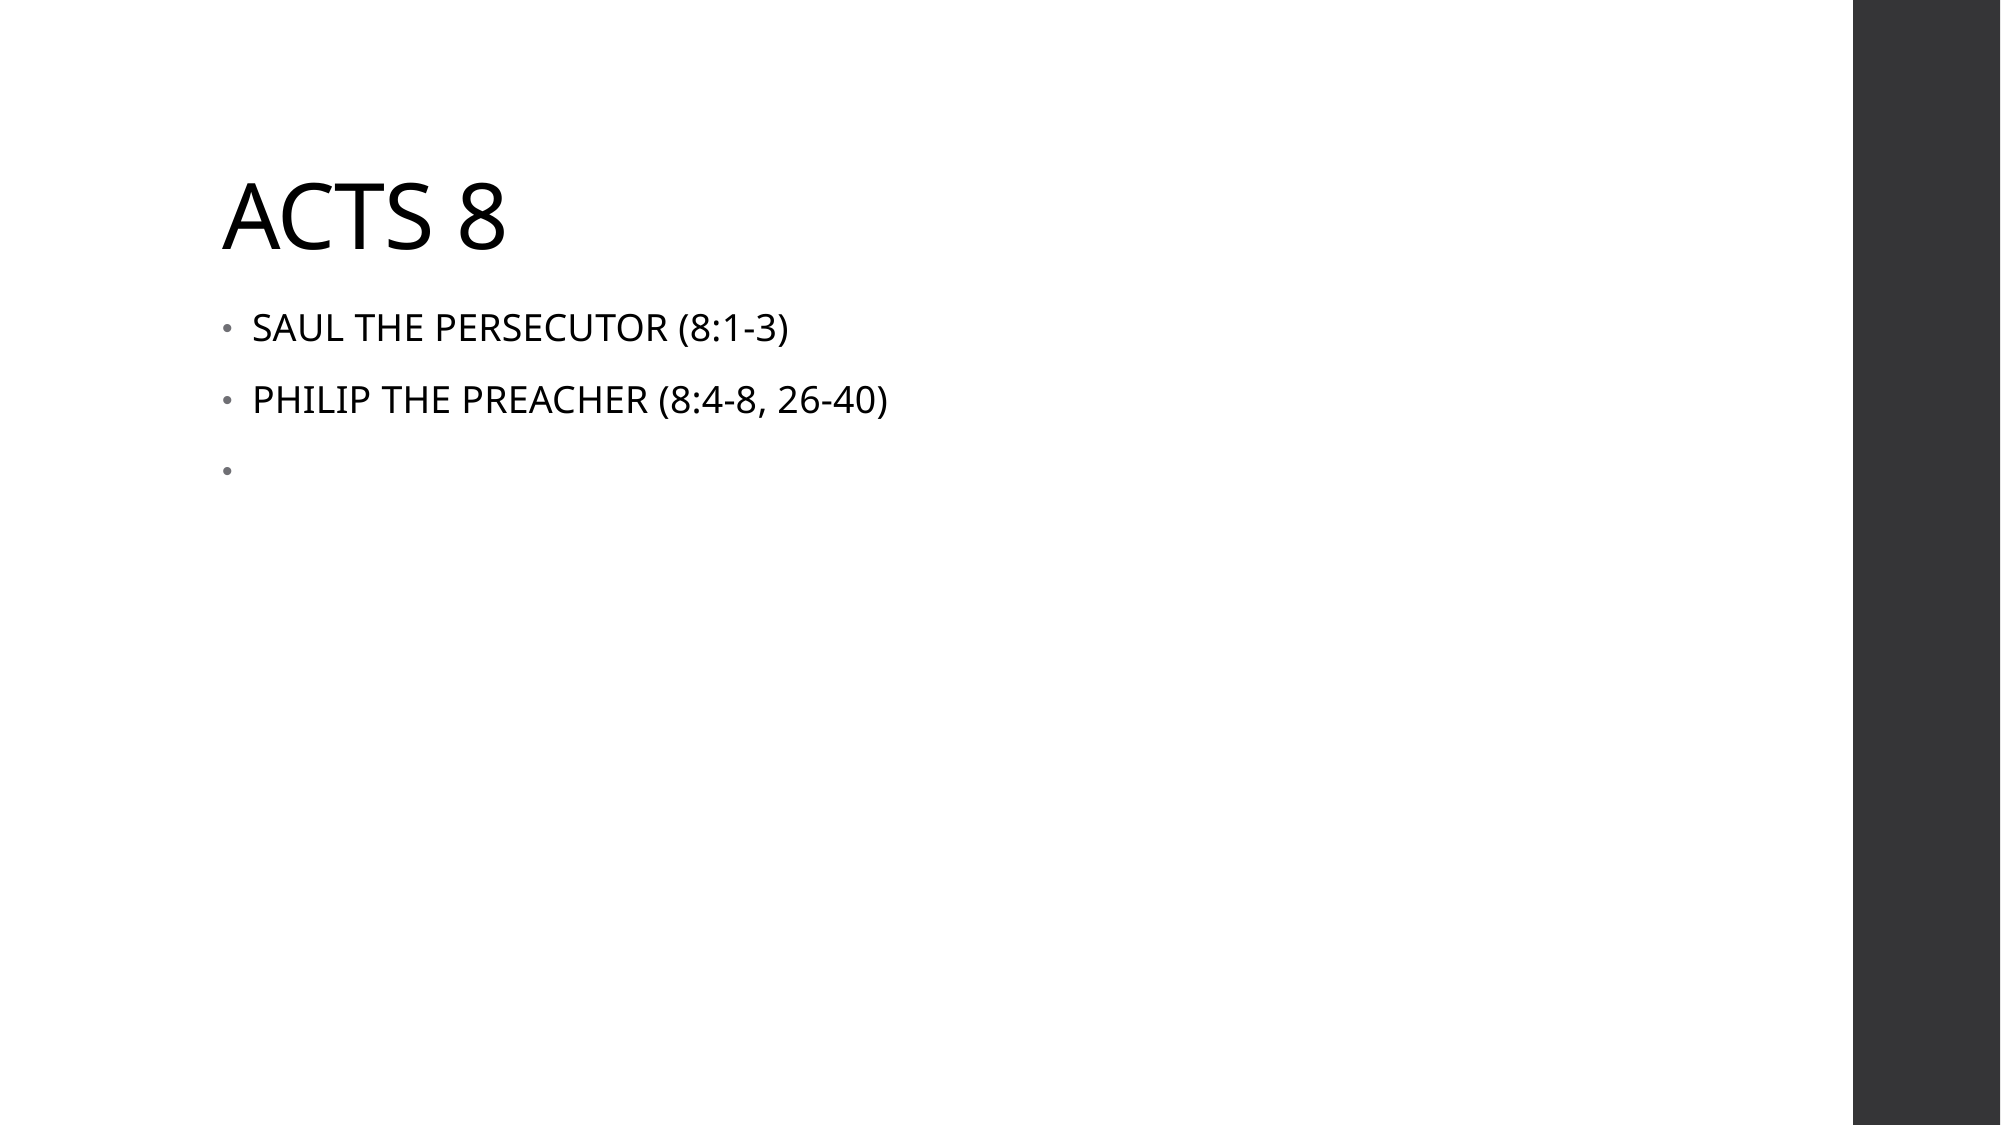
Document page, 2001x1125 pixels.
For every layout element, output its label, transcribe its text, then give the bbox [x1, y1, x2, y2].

list SAUL THE PERSECUTOR (8:1-3) PHILIP THE PREACHER (8:4-8, 26-40) [206, 299, 1617, 1014]
title ACTS 8 [206, 60, 1797, 278]
